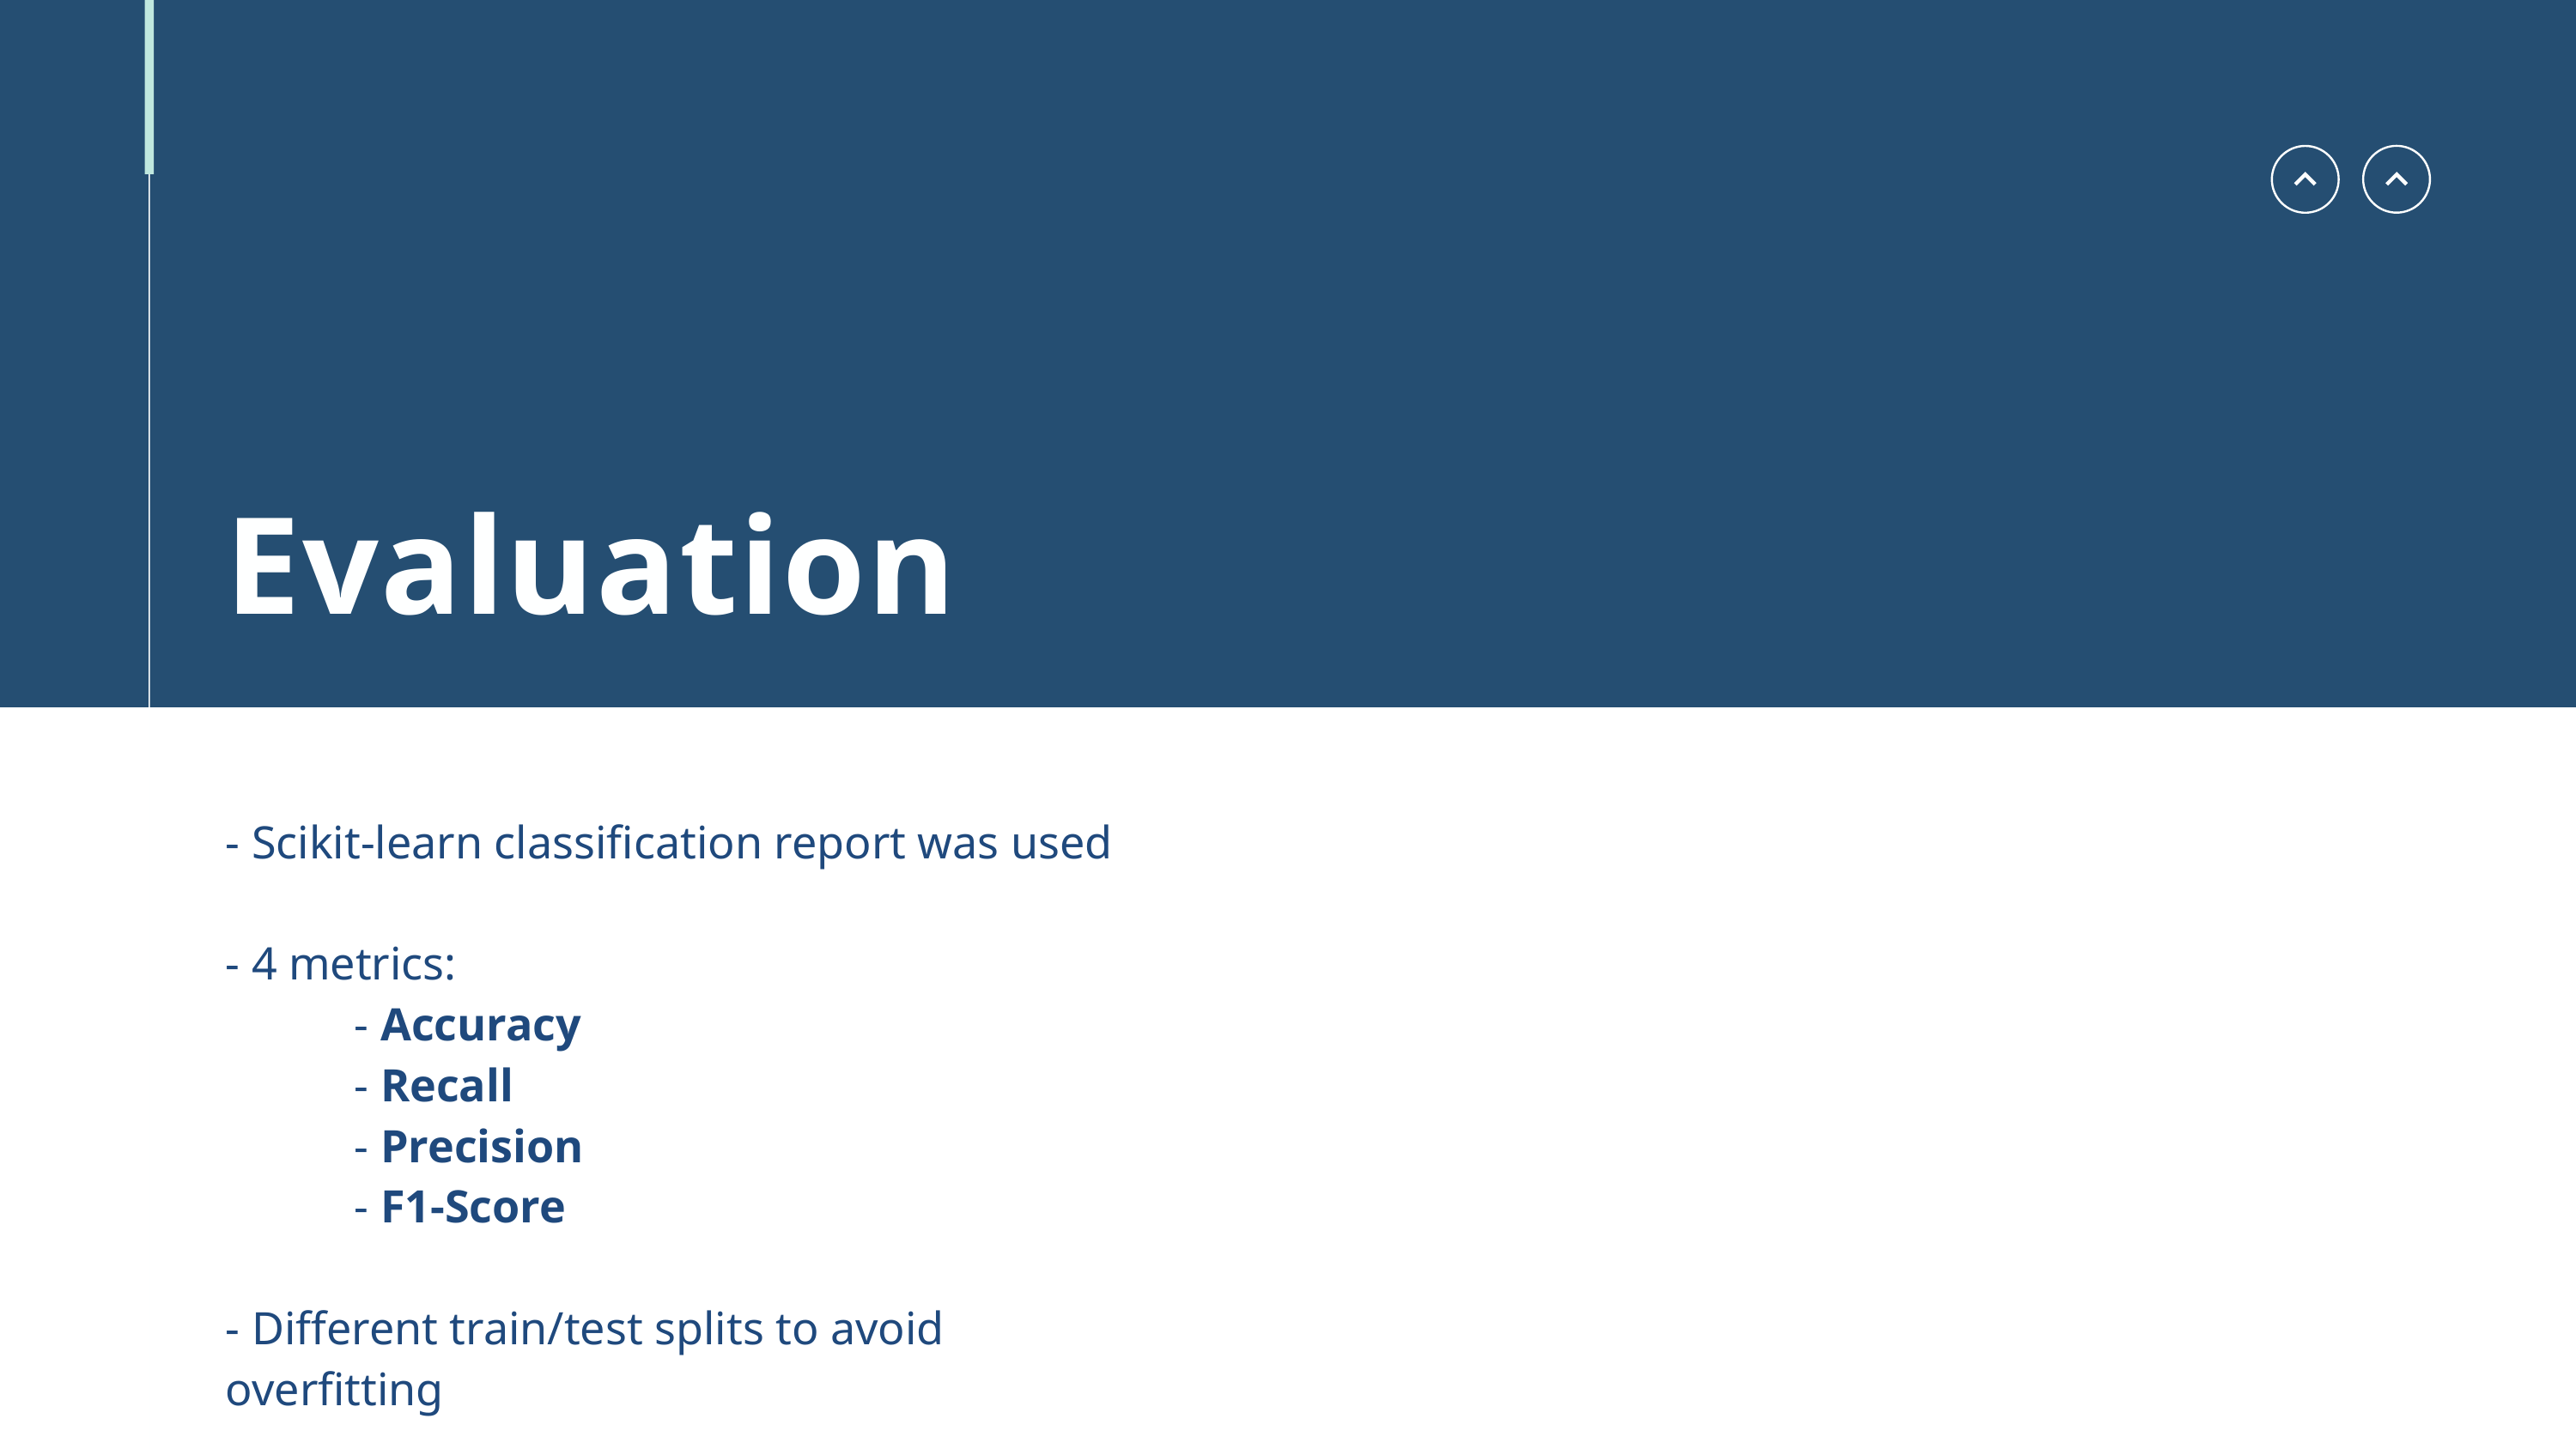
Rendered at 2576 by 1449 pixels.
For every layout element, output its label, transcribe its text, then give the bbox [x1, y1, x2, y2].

text_box - Scikit-learn classification report was used - 4 metrics: - Accuracy - Recall - Precision - F1-Score - Different train/test splits to avoid overfitting [213, 804, 1127, 1260]
text_box [0, 0, 2576, 1449]
text_box Evaluation [225, 424, 2415, 642]
text_box [2270, 144, 2340, 214]
text_box [2361, 144, 2432, 214]
